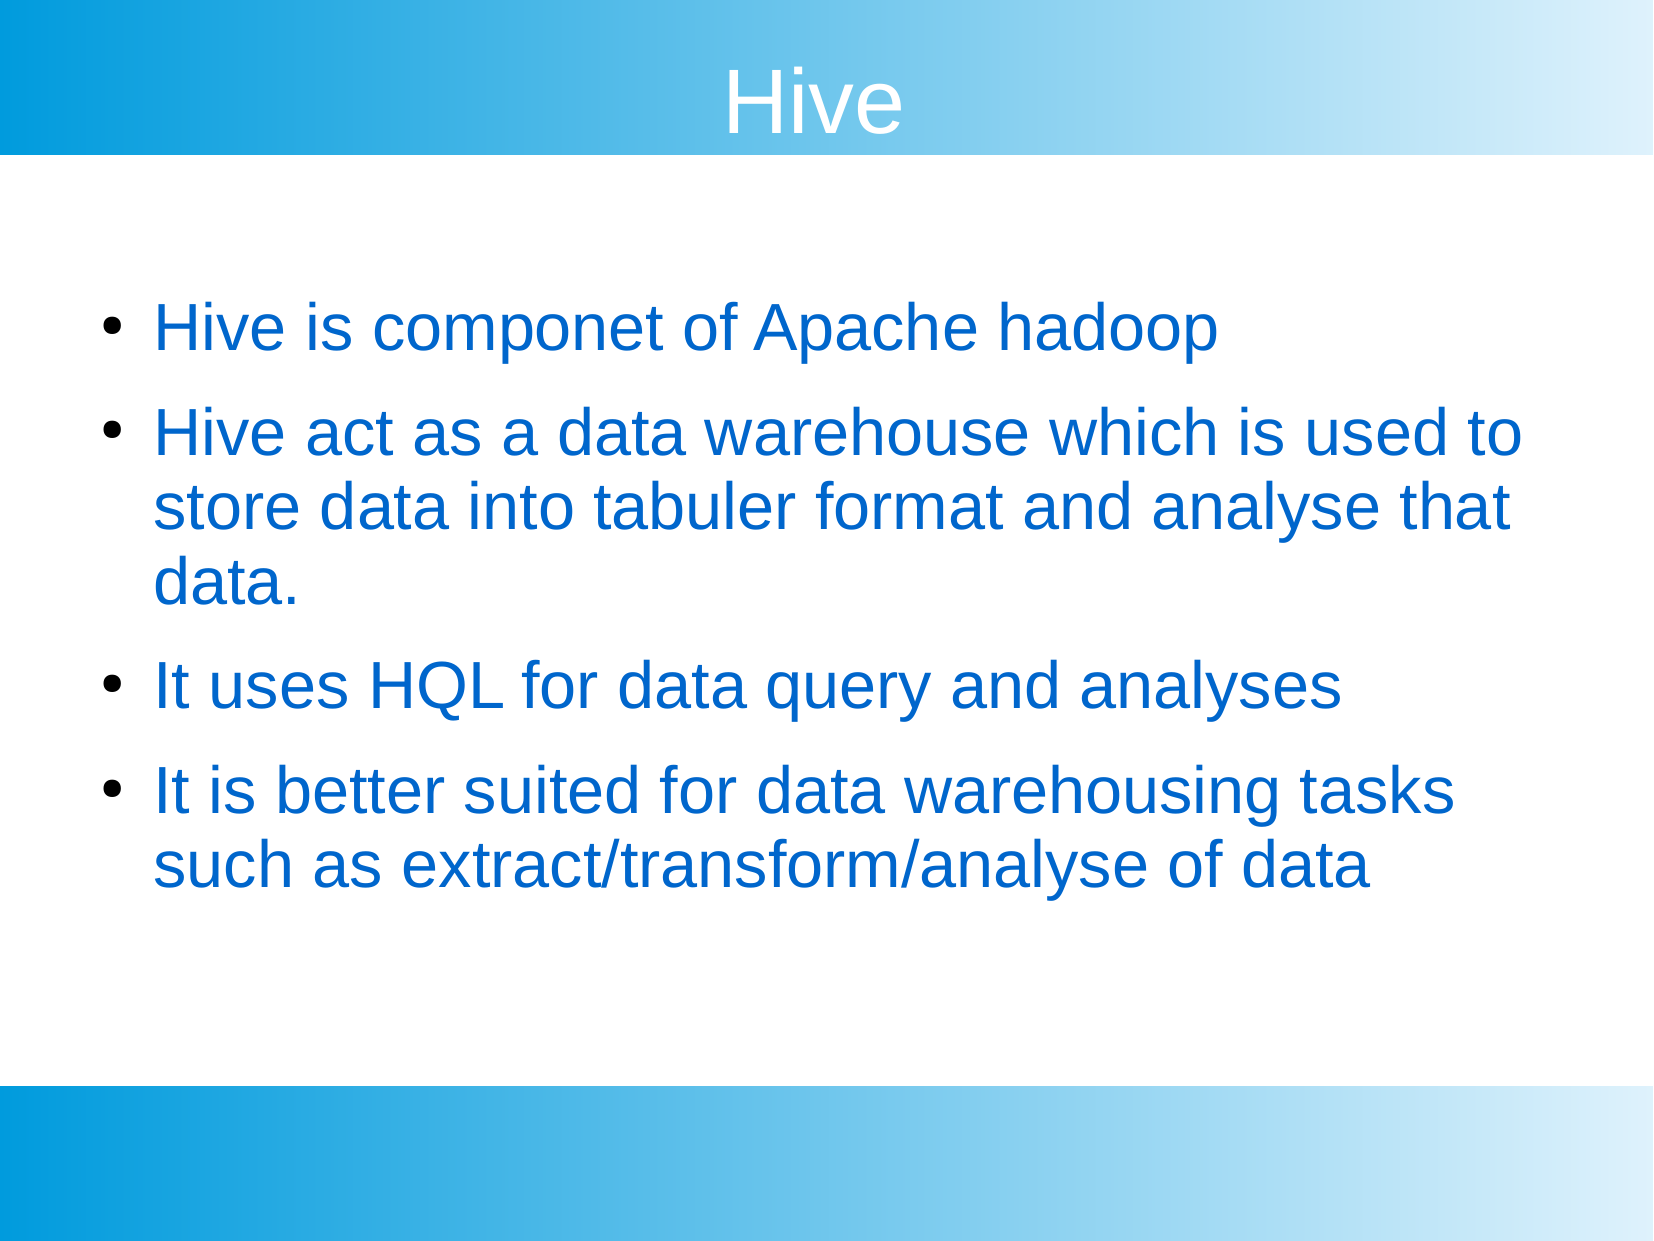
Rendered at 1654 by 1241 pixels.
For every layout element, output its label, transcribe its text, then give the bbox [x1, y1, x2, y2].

list Hive is componet of Apache hadoop Hive act as a data warehouse which is used to store data into tabuler format and analyse that data. It uses HQL for data query and analyses It is better suited for data warehousing tasks such as extract/transform/analyse of data [82, 290, 1571, 1010]
title Hive [82, 49, 1571, 155]
